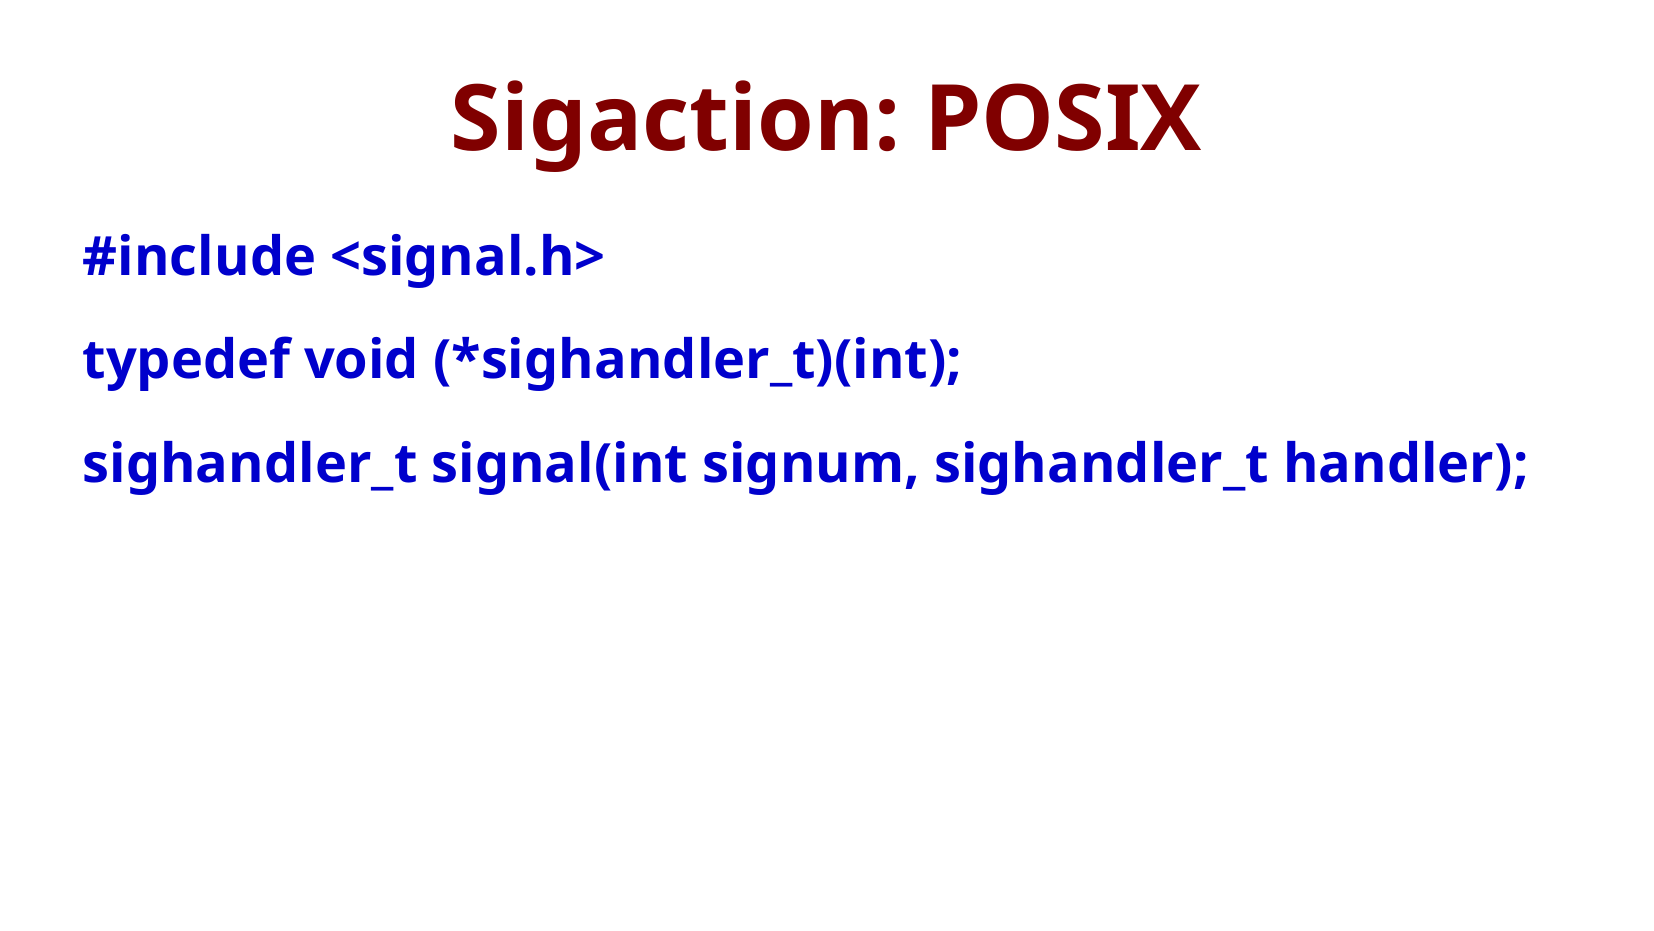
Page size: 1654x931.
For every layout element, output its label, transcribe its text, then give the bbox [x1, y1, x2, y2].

list #include <signal.h> typedef void (*sighandler_t)(int); sighandler_t signal(int signum, sighandler_t handler); [82, 217, 1571, 757]
title Sigaction: POSIX [82, 37, 1571, 193]
